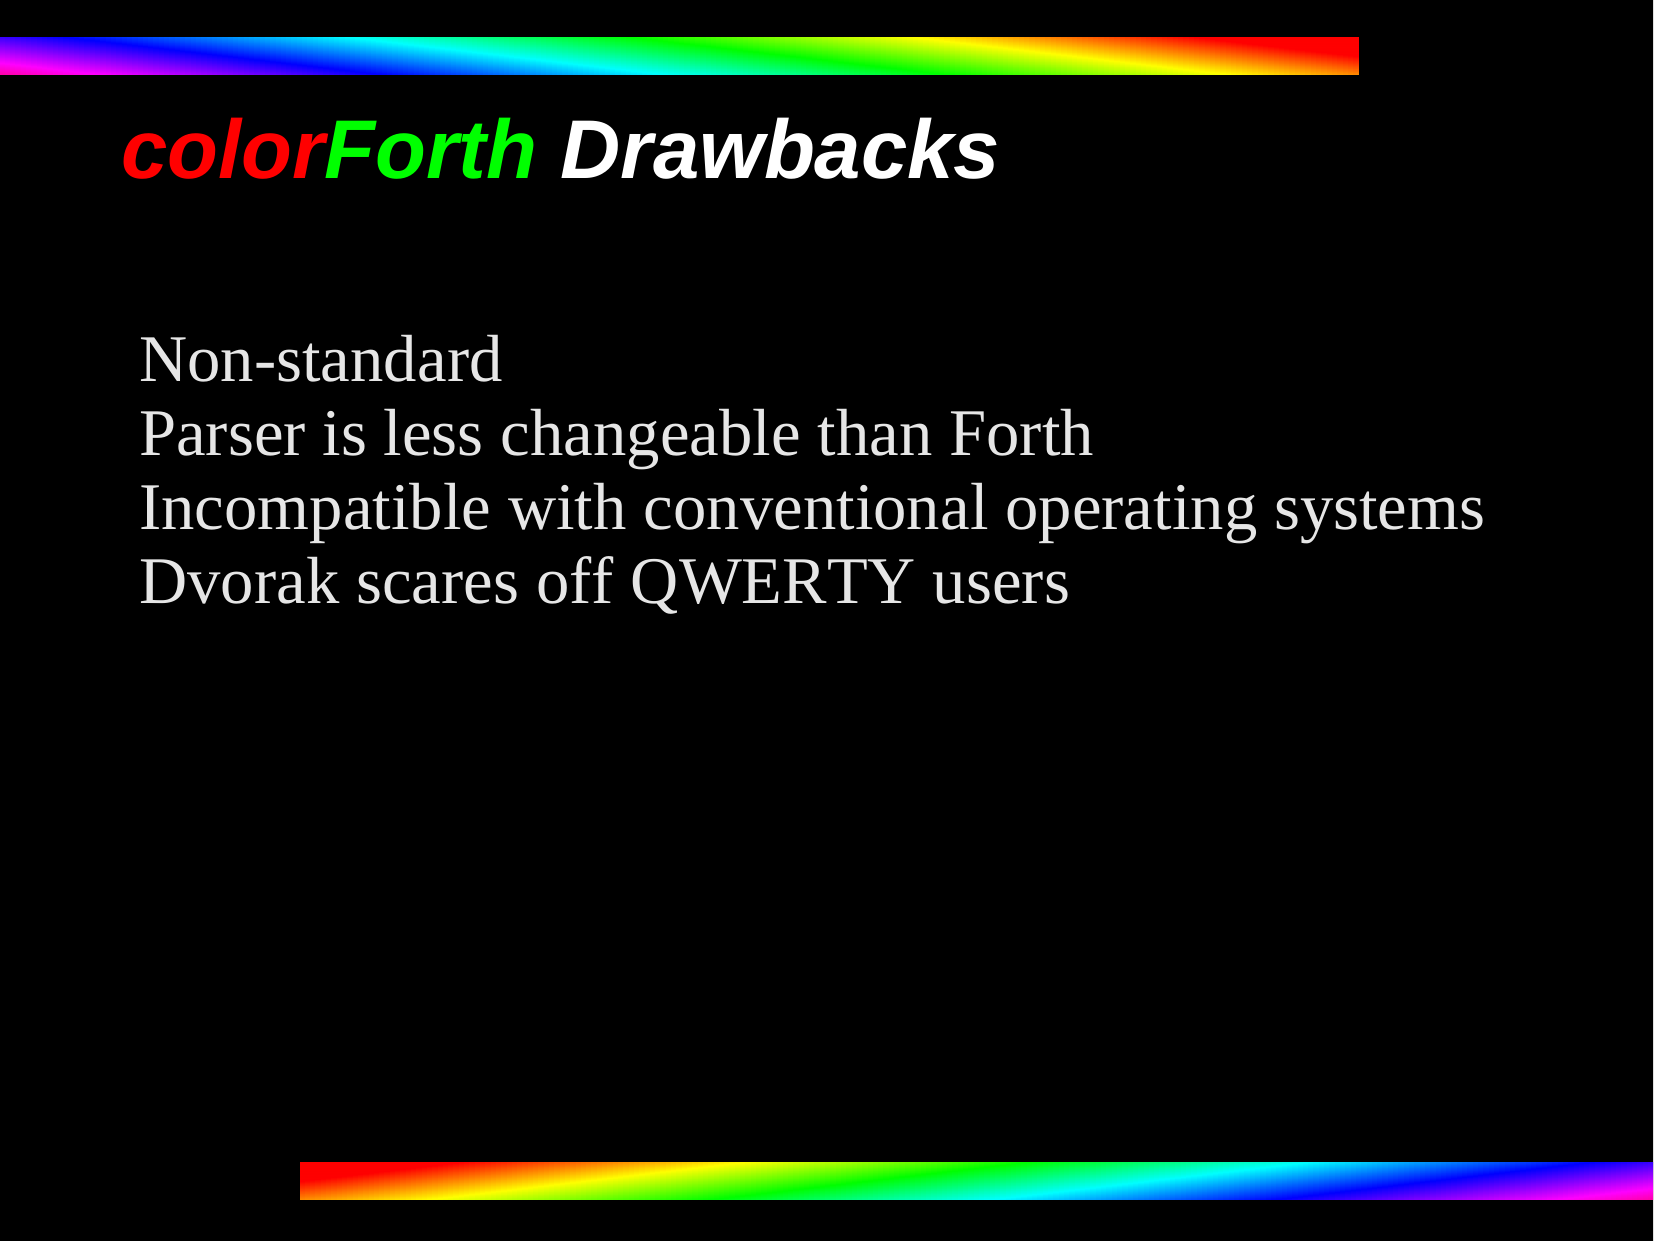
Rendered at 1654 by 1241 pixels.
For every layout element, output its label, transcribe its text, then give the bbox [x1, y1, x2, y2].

picture [0, 0, 1654, 1241]
list Non-standard Parser is less changeable than Forth Incompatible with conventional operating systems Dvorak scares off QWERTY users [121, 322, 1561, 1133]
title colorForth Drawbacks [121, 46, 1534, 254]
